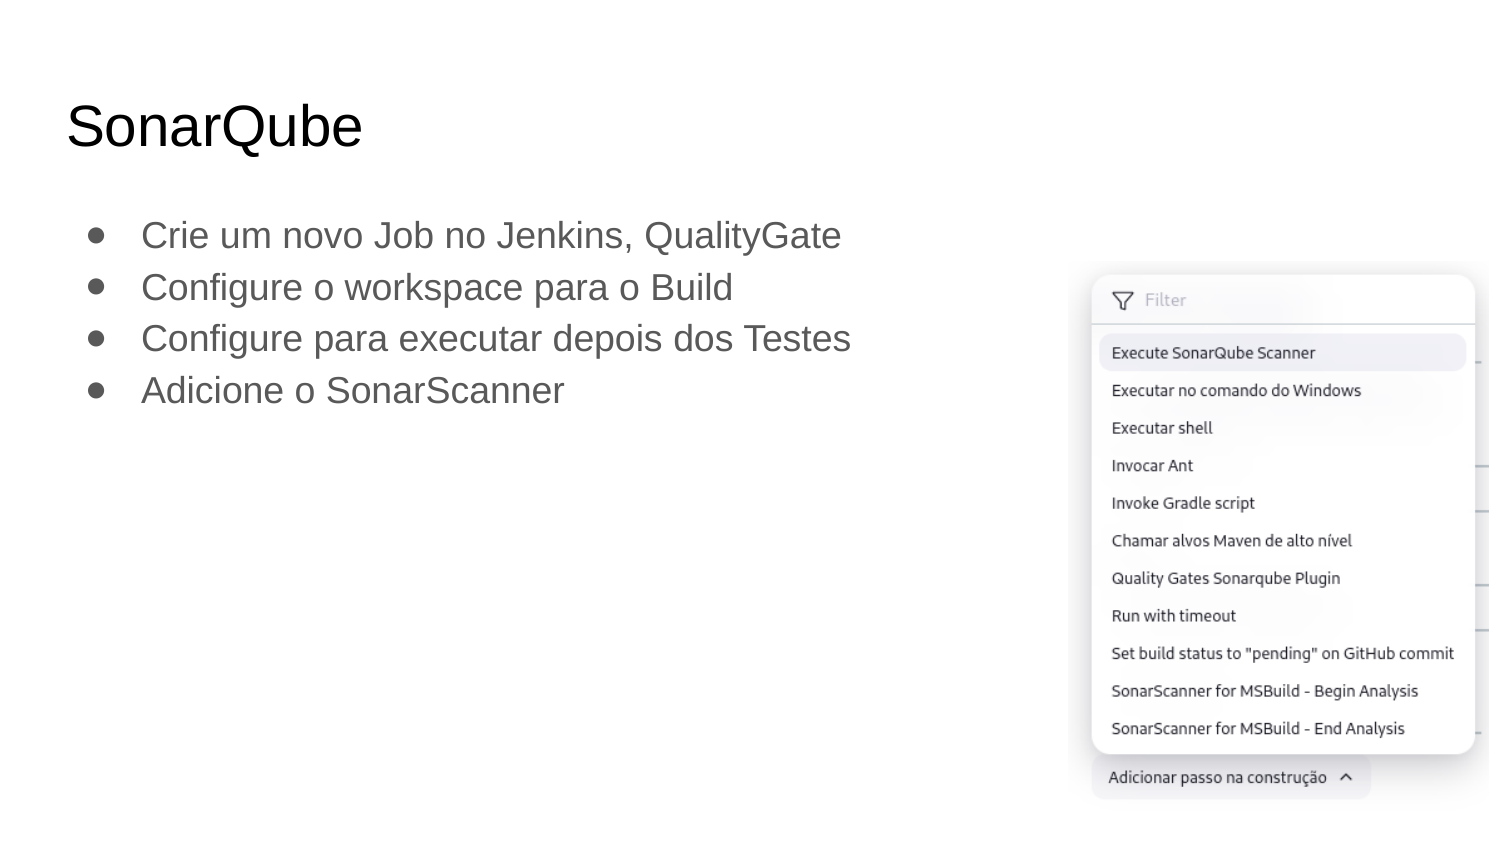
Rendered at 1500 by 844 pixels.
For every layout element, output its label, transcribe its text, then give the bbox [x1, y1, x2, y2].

list Crie um novo Job no Jenkins, QualityGate Configure o workspace para o Build Configure para executar depois dos Testes Adicione o SonarScanner [51, 189, 1489, 750]
title SonarQube [51, 72, 1449, 167]
picture [1068, 261, 1489, 827]
